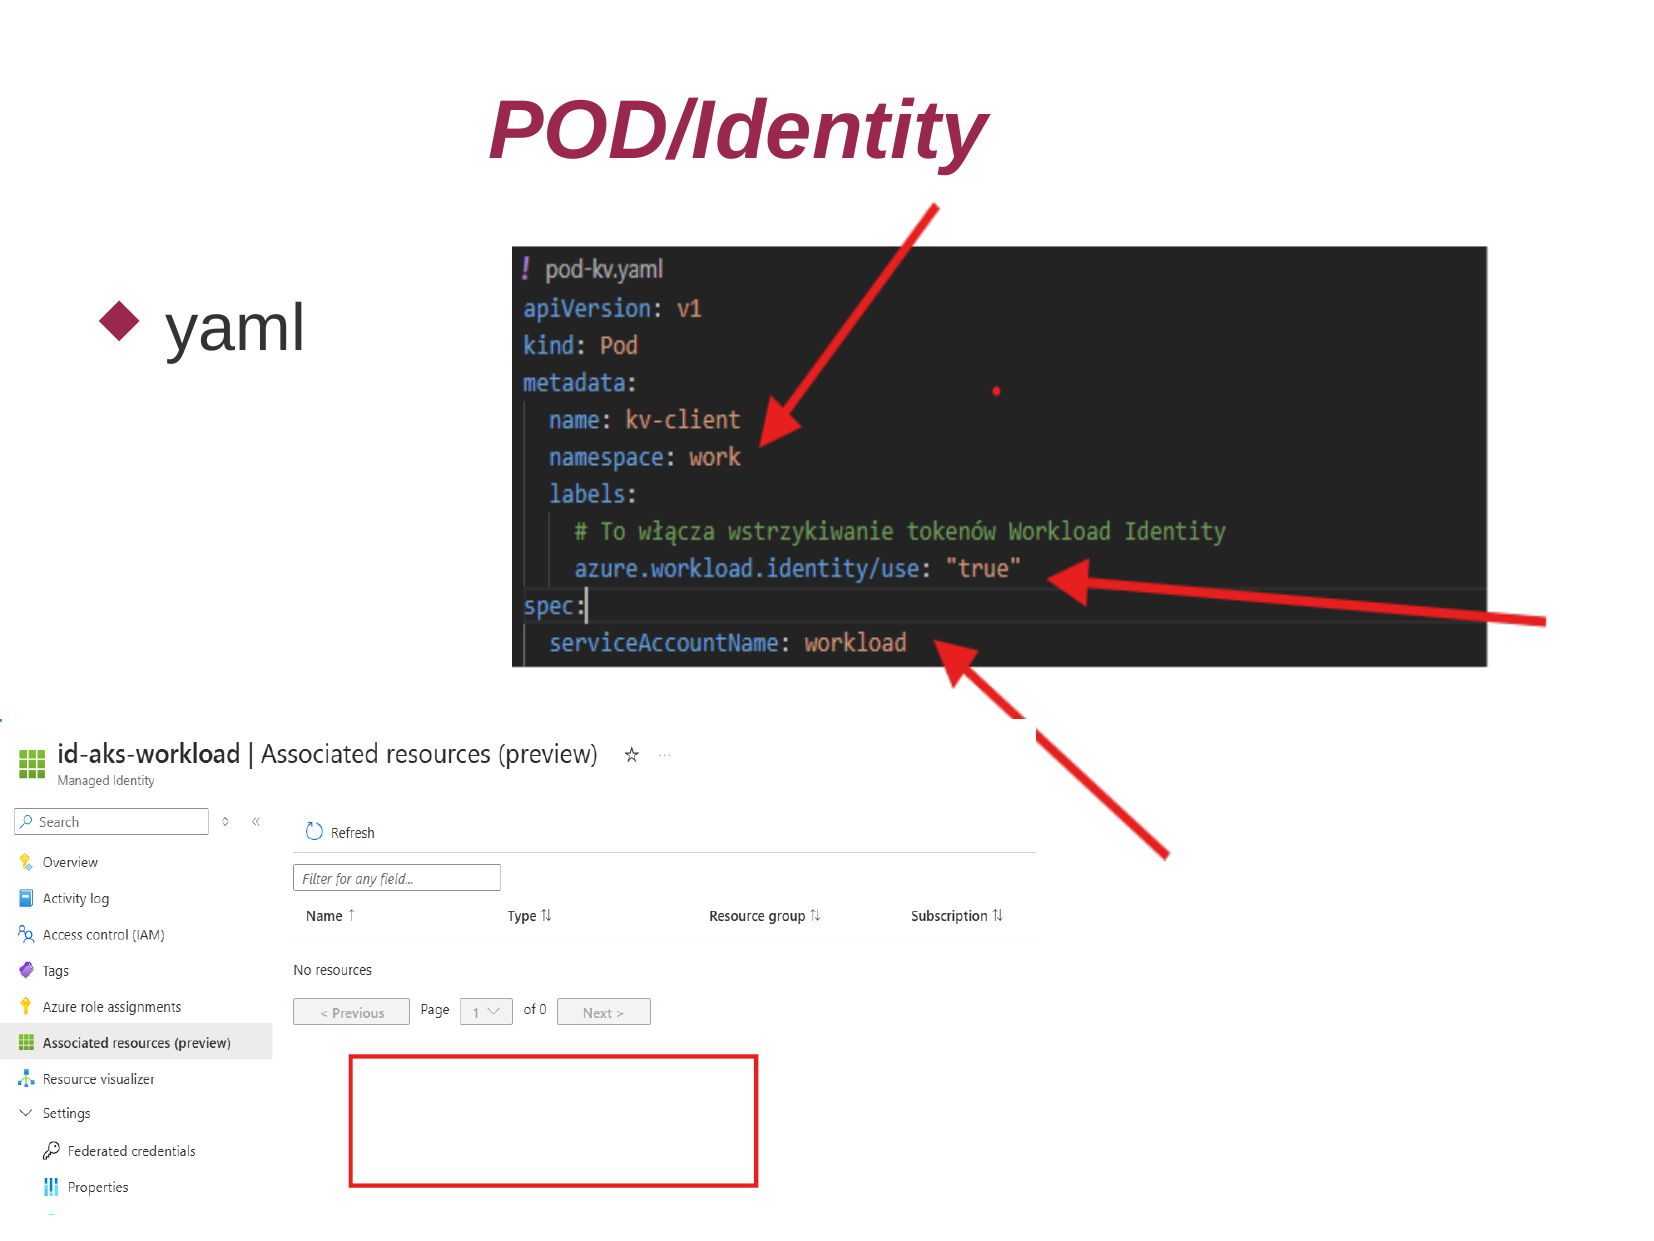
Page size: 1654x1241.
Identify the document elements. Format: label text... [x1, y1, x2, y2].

picture [0, 200, 1548, 1216]
list yaml [82, 290, 361, 391]
title POD/Identity [59, 49, 1418, 211]
